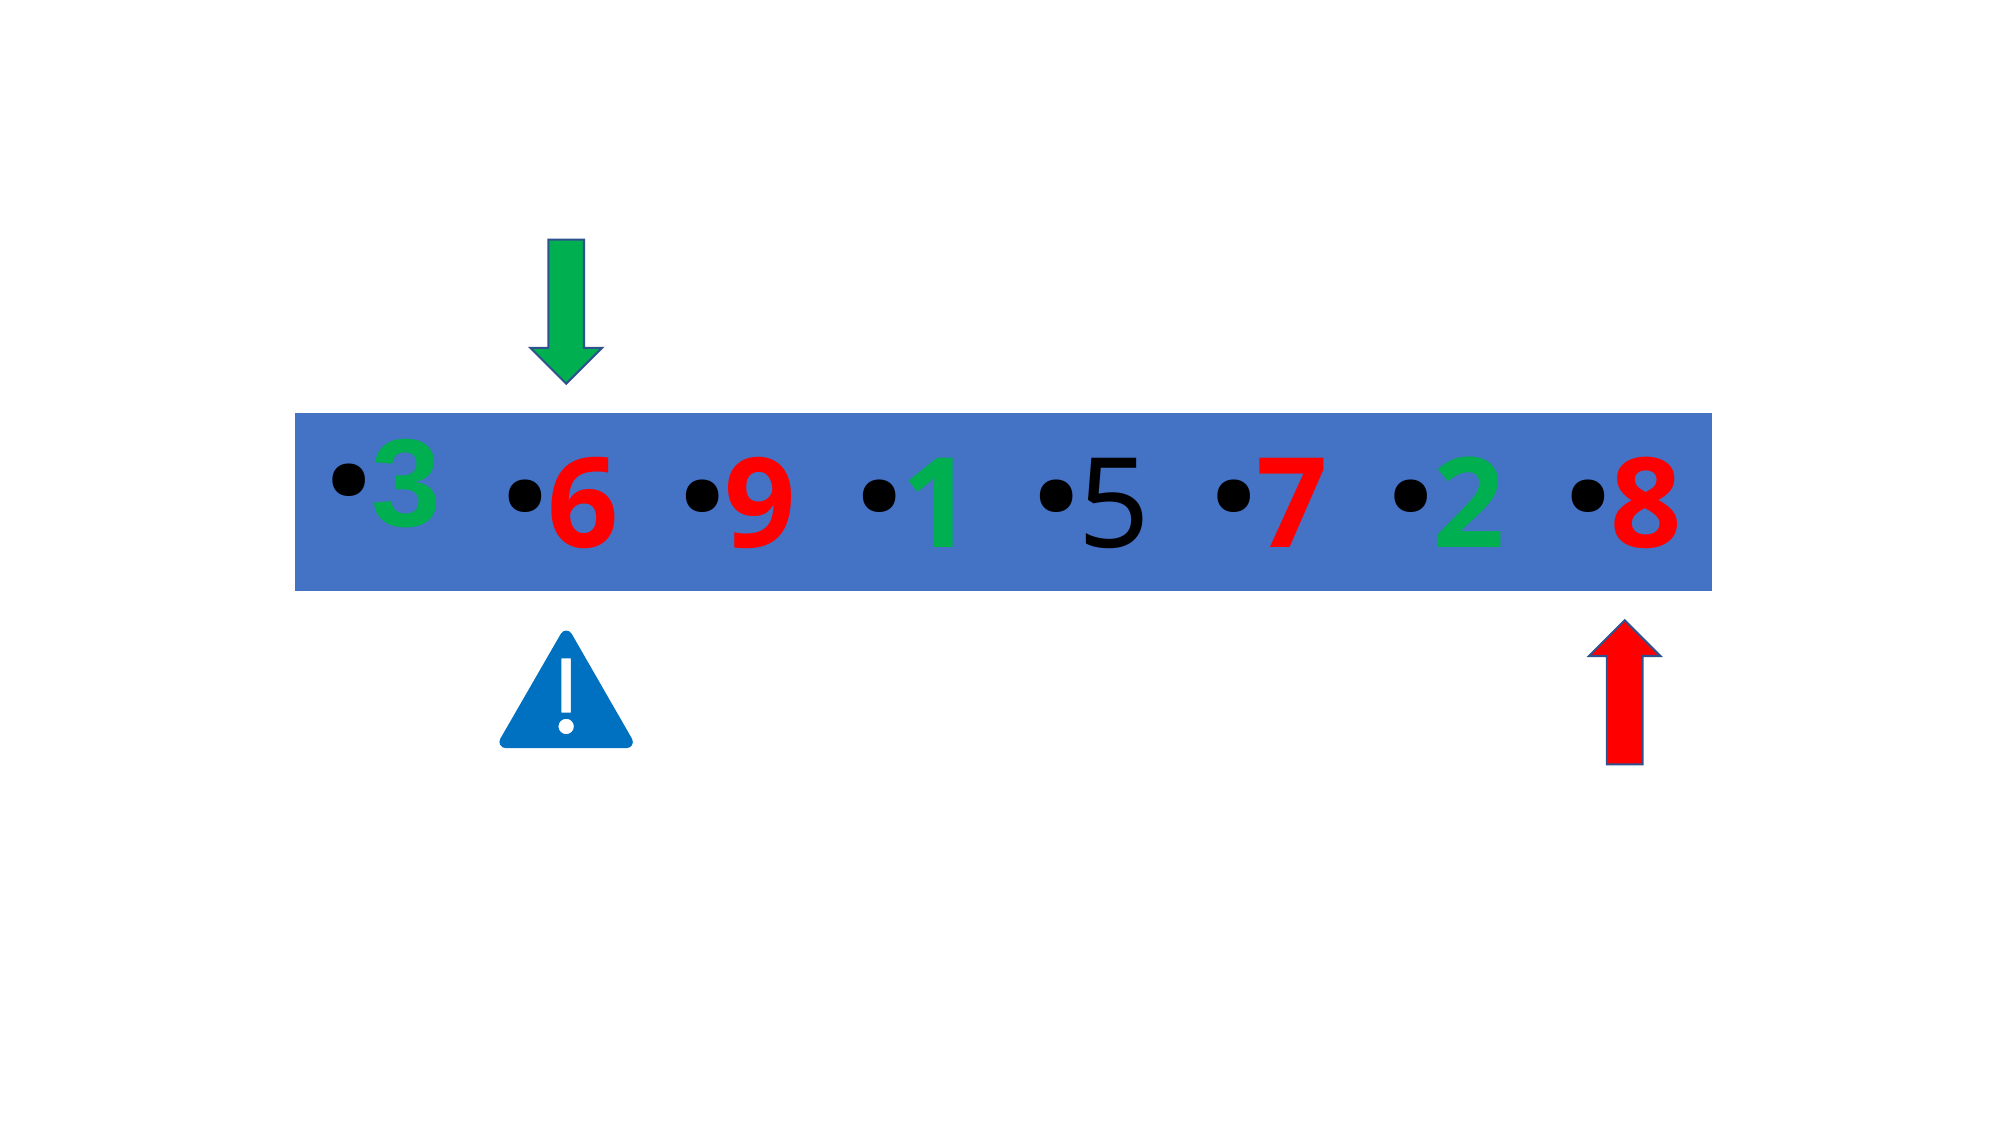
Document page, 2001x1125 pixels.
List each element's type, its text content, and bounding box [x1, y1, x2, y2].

table_header 3 [295, 413, 472, 591]
table_header 7 [1181, 413, 1358, 591]
text_box [530, 239, 602, 384]
table_header 2 [1358, 413, 1535, 591]
table_header 5 [1004, 413, 1181, 591]
table_header 9 [649, 413, 826, 591]
text_box [1588, 620, 1661, 765]
table_header 6 [472, 413, 649, 591]
table_header 1 [826, 413, 1004, 591]
table_header 8 [1535, 413, 1712, 591]
picture [491, 614, 642, 765]
